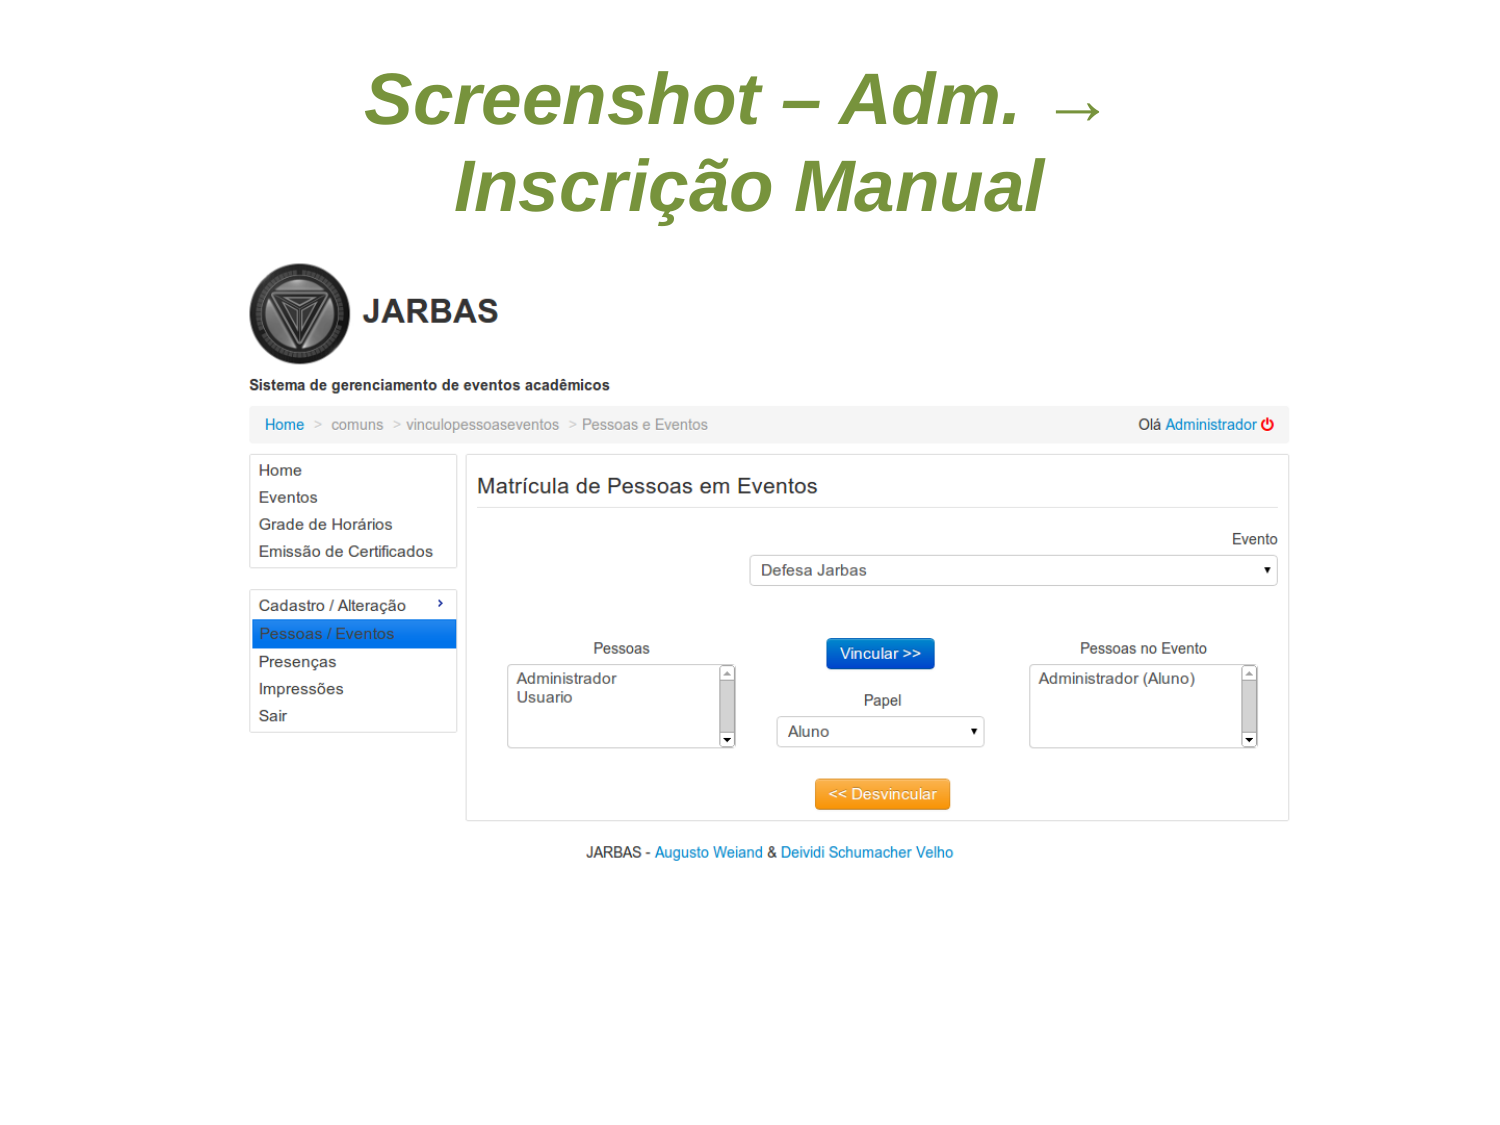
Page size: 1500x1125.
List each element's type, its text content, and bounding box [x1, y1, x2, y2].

picture [59, 253, 1464, 917]
title Screenshot – Adm. → Inscrição Manual [75, 45, 1425, 233]
